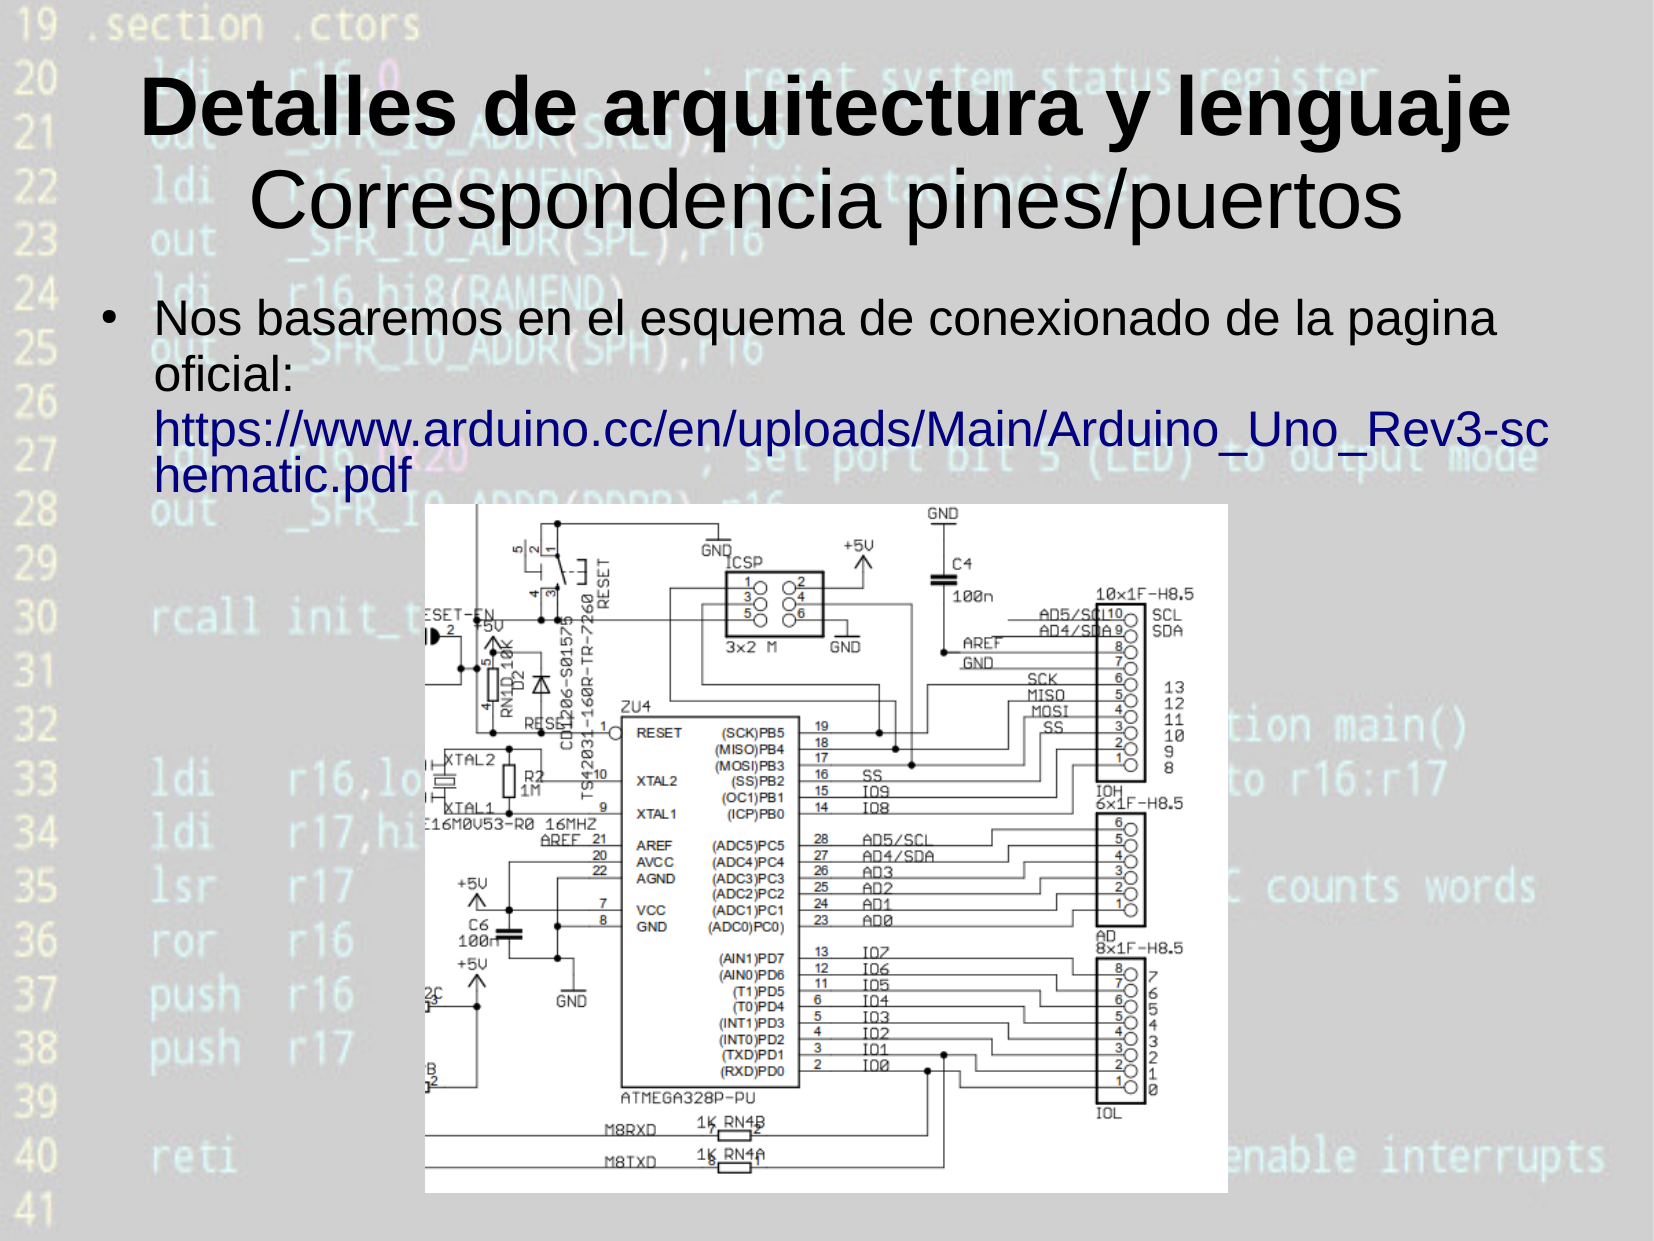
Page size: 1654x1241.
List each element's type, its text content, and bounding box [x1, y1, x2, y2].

picture [0, 0, 1654, 1241]
title Detalles de arquitectura y lenguaje Correspondencia pines/puertos [82, 49, 1571, 257]
list Nos basaremos en el esquema de conexionado de la pagina oficial: https://www.arduino.cc/en/uploads/Main/Arduino_Uno_Rev3-schematic.pdf [82, 290, 1571, 1010]
